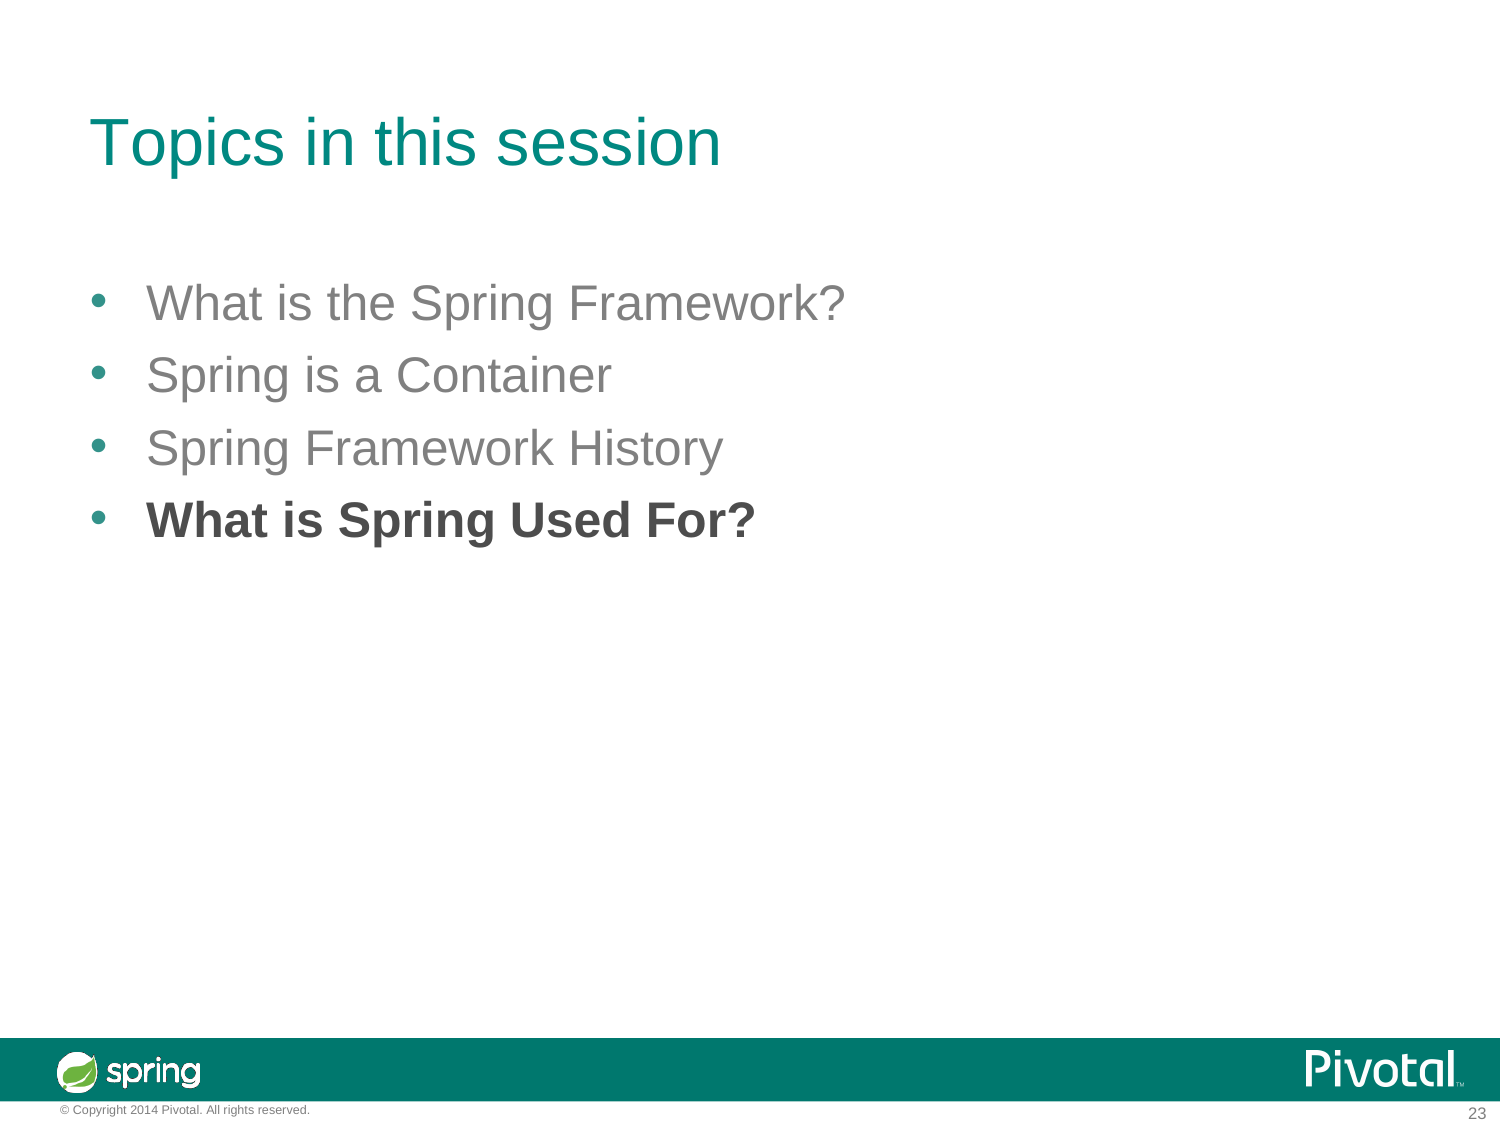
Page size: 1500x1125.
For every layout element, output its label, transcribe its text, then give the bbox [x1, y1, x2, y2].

picture [1306, 1050, 1464, 1087]
title Topics in this session [75, 45, 1426, 233]
list What is the Spring Framework? Spring is a Container Spring Framework History What is Spring Used For? [75, 262, 1426, 1005]
picture [32, 1041, 210, 1103]
